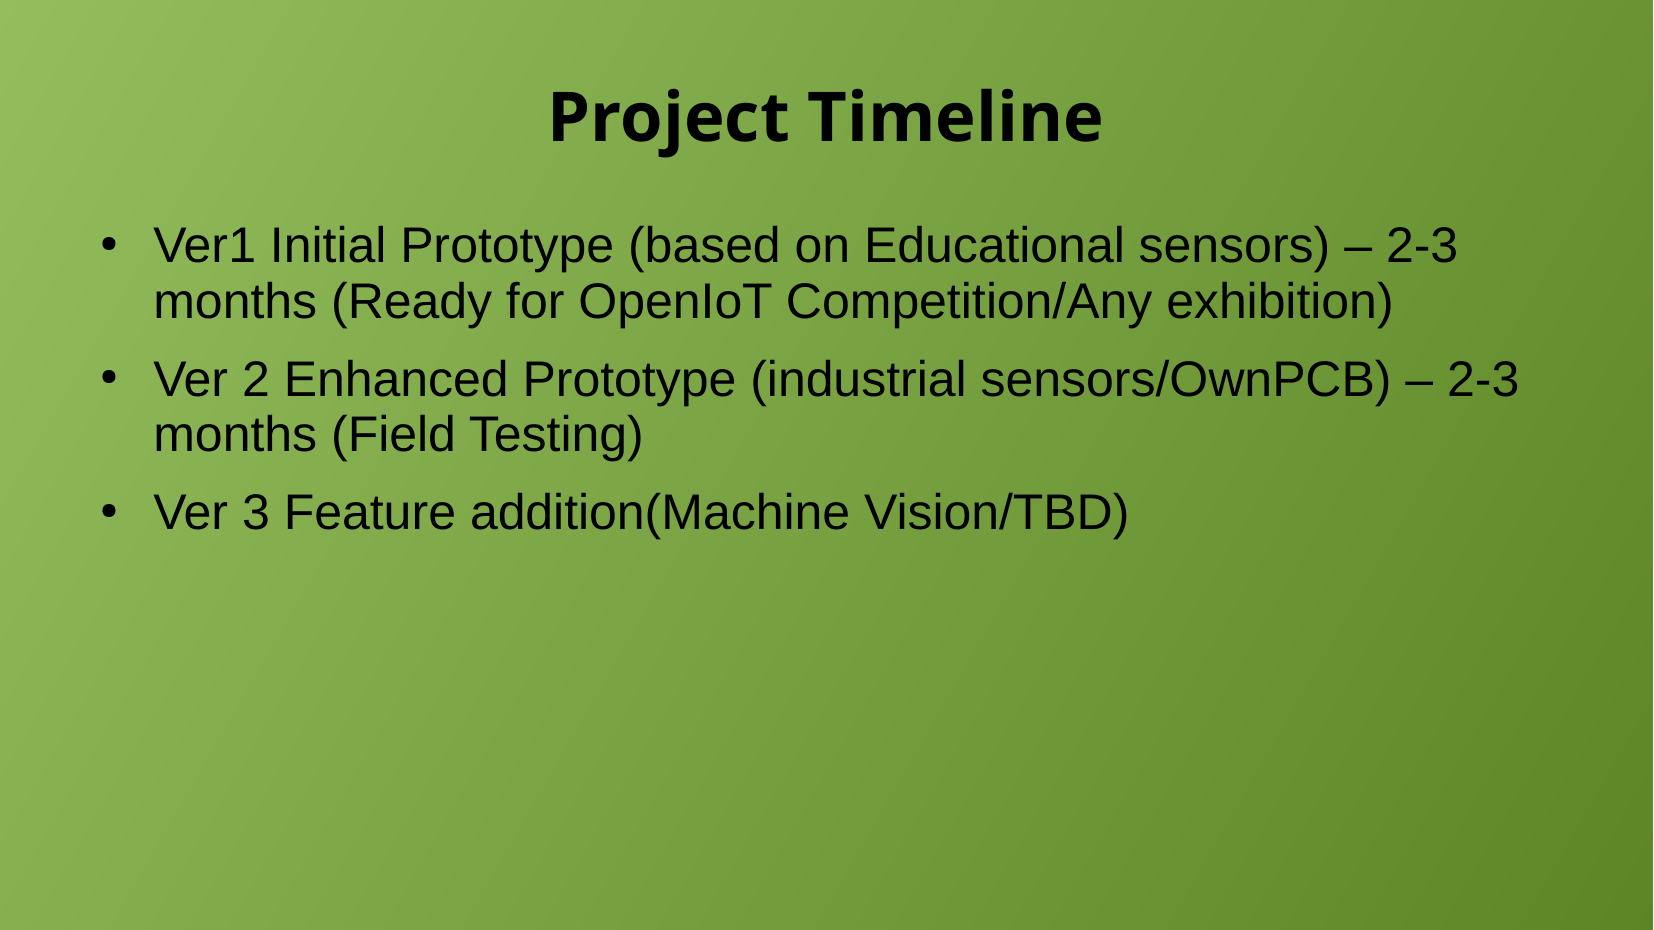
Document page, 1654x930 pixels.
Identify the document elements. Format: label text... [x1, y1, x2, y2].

title Project Timeline [82, 36, 1571, 193]
list Ver1 Initial Prototype (based on Educational sensors) – 2-3 months (Ready for OpenIoT Competition/Any exhibition) Ver 2 Enhanced Prototype (industrial sensors/OwnPCB) – 2-3 months (Field Testing) Ver 3 Feature addition(Machine Vision/TBD) [82, 217, 1571, 757]
